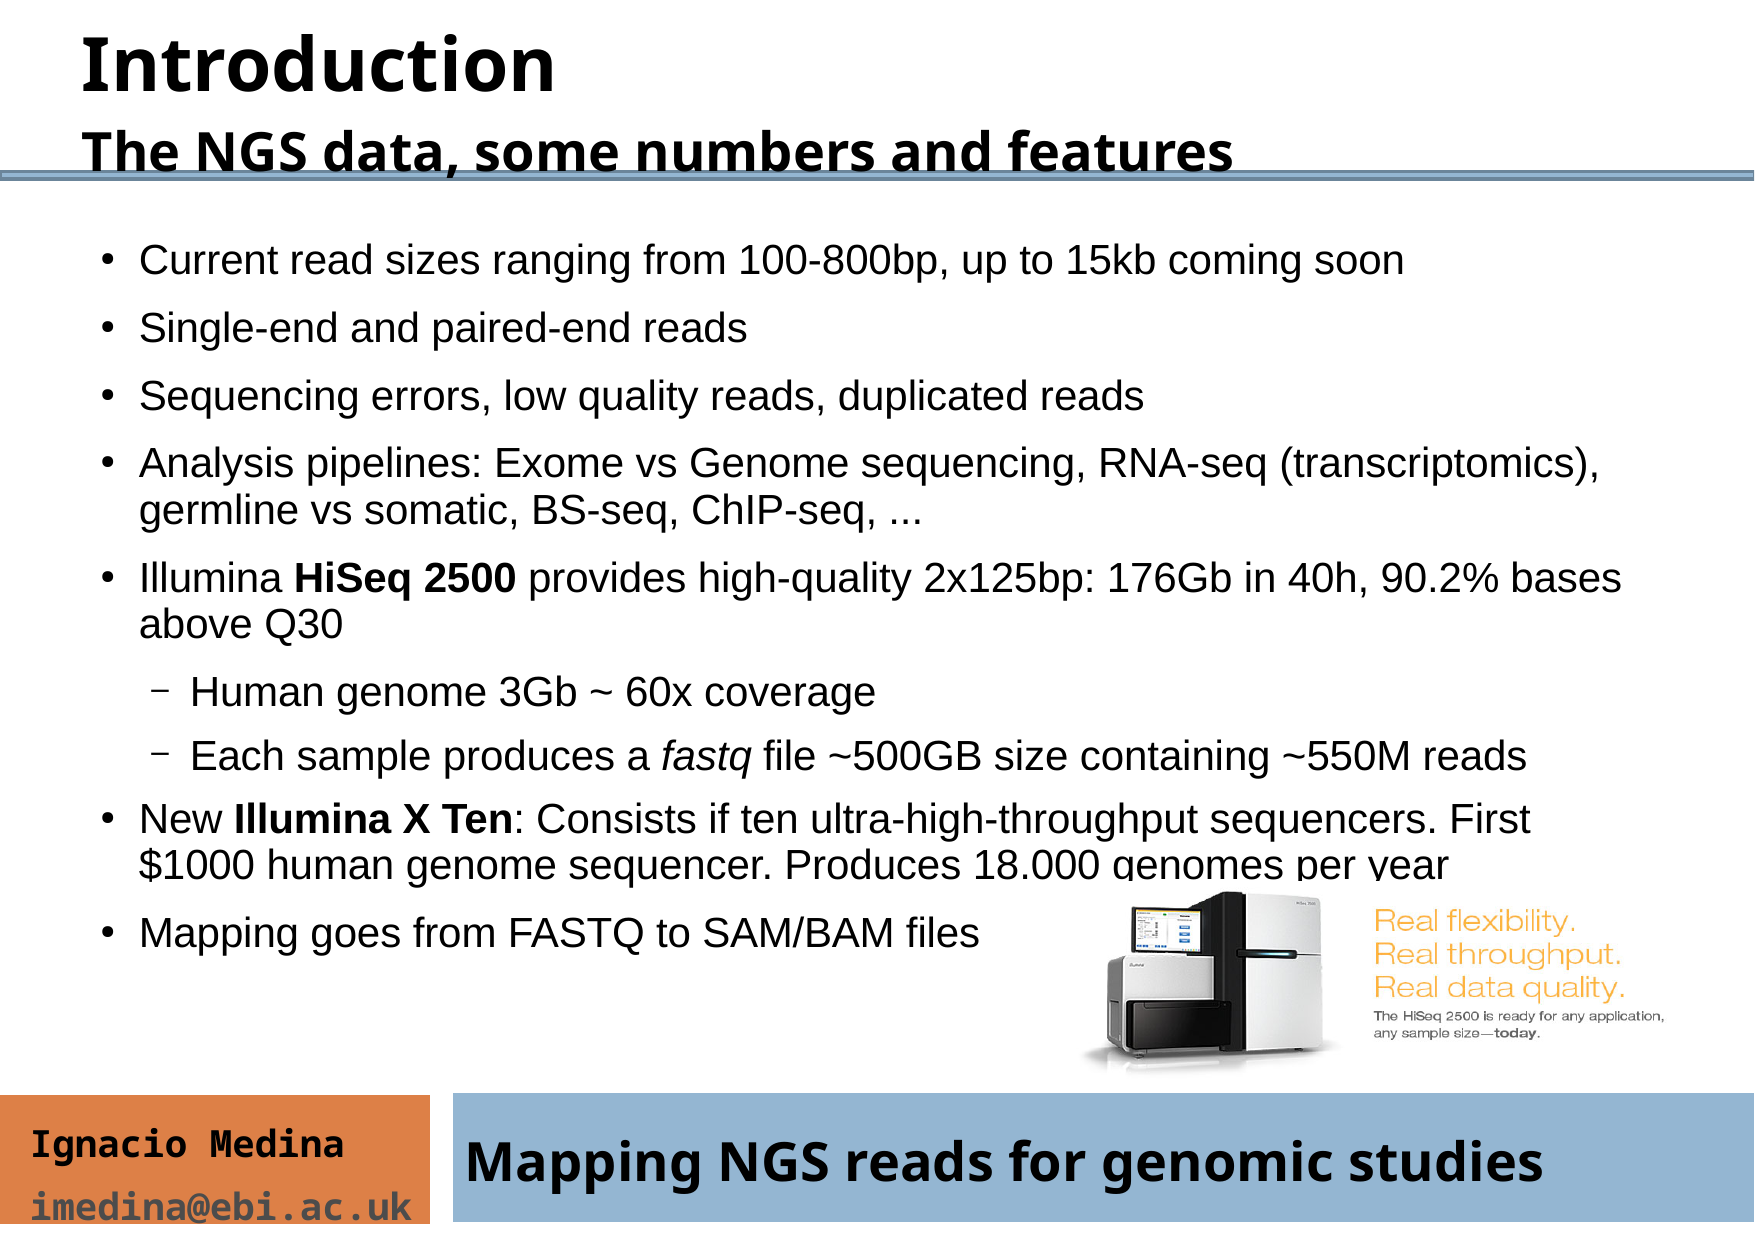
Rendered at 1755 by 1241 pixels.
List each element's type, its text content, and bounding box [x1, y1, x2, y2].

picture [1008, 881, 1747, 1092]
text_box Ignacio Medina imedina@ebi.ac.uk [15, 1110, 436, 1224]
text_box Mapping NGS reads for genomic studies [450, 1116, 1726, 1195]
text_box Introduction The NGS data, some numbers and features [67, 3, 1688, 169]
text_box [0, 171, 1754, 179]
list Current read sizes ranging from 100-800bp, up to 15kb coming soon Single-end and paired-end reads Sequencing errors, low quality reads, duplicated reads Analysis pipelines: Exome vs Genome sequencing, RNA-seq (transcriptomics), germline vs somatic, BS-seq, ChIP-seq, ... Illumina HiSeq 2500 provides high-quality 2x125bp: 176Gb in 40h, 90.2% bases above Q30 Human genome 3Gb ~ 60x coverage Each sample produces a fastq file ~500GB size containing ~550M reads New Illumina X Ten: Consists if ten ultra-high-throughput sequencers. First $1000 human genome sequencer. Produces 18.000 genomes per year Mapping goes from FASTQ to SAM/BAM files [87, 237, 1632, 957]
